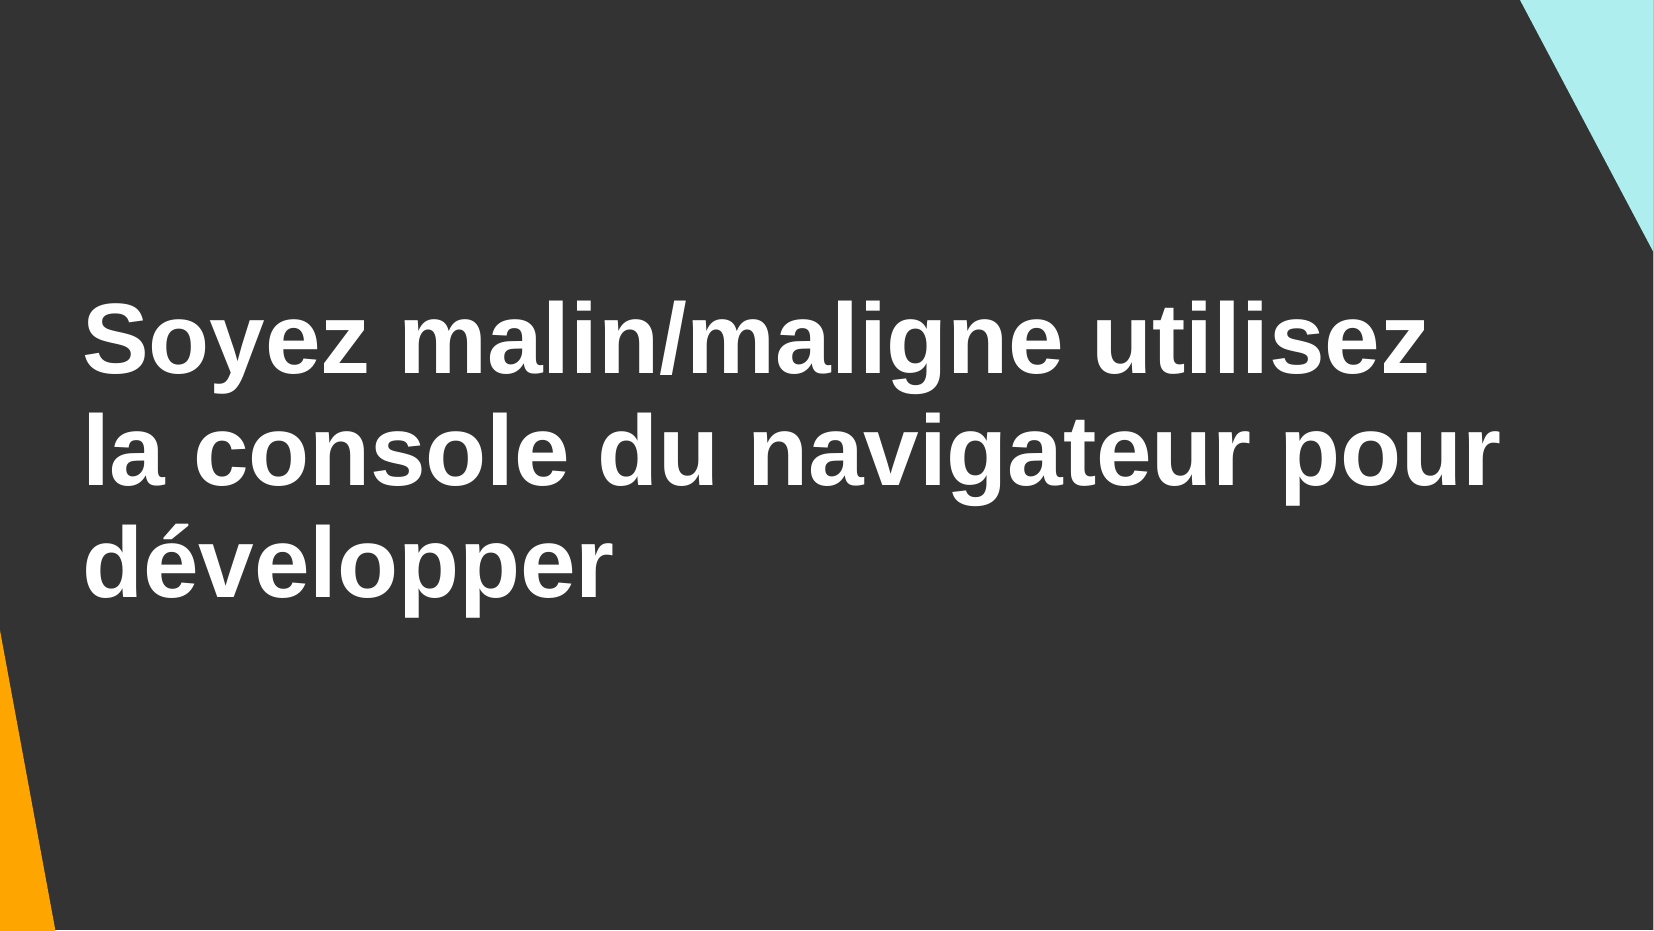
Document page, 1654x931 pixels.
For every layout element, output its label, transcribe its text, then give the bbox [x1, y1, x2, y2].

text_box [0, 630, 56, 931]
title Soyez malin/maligne utilisez la console du navigateur pour développer [82, 283, 1571, 619]
text_box [1520, 0, 1654, 254]
